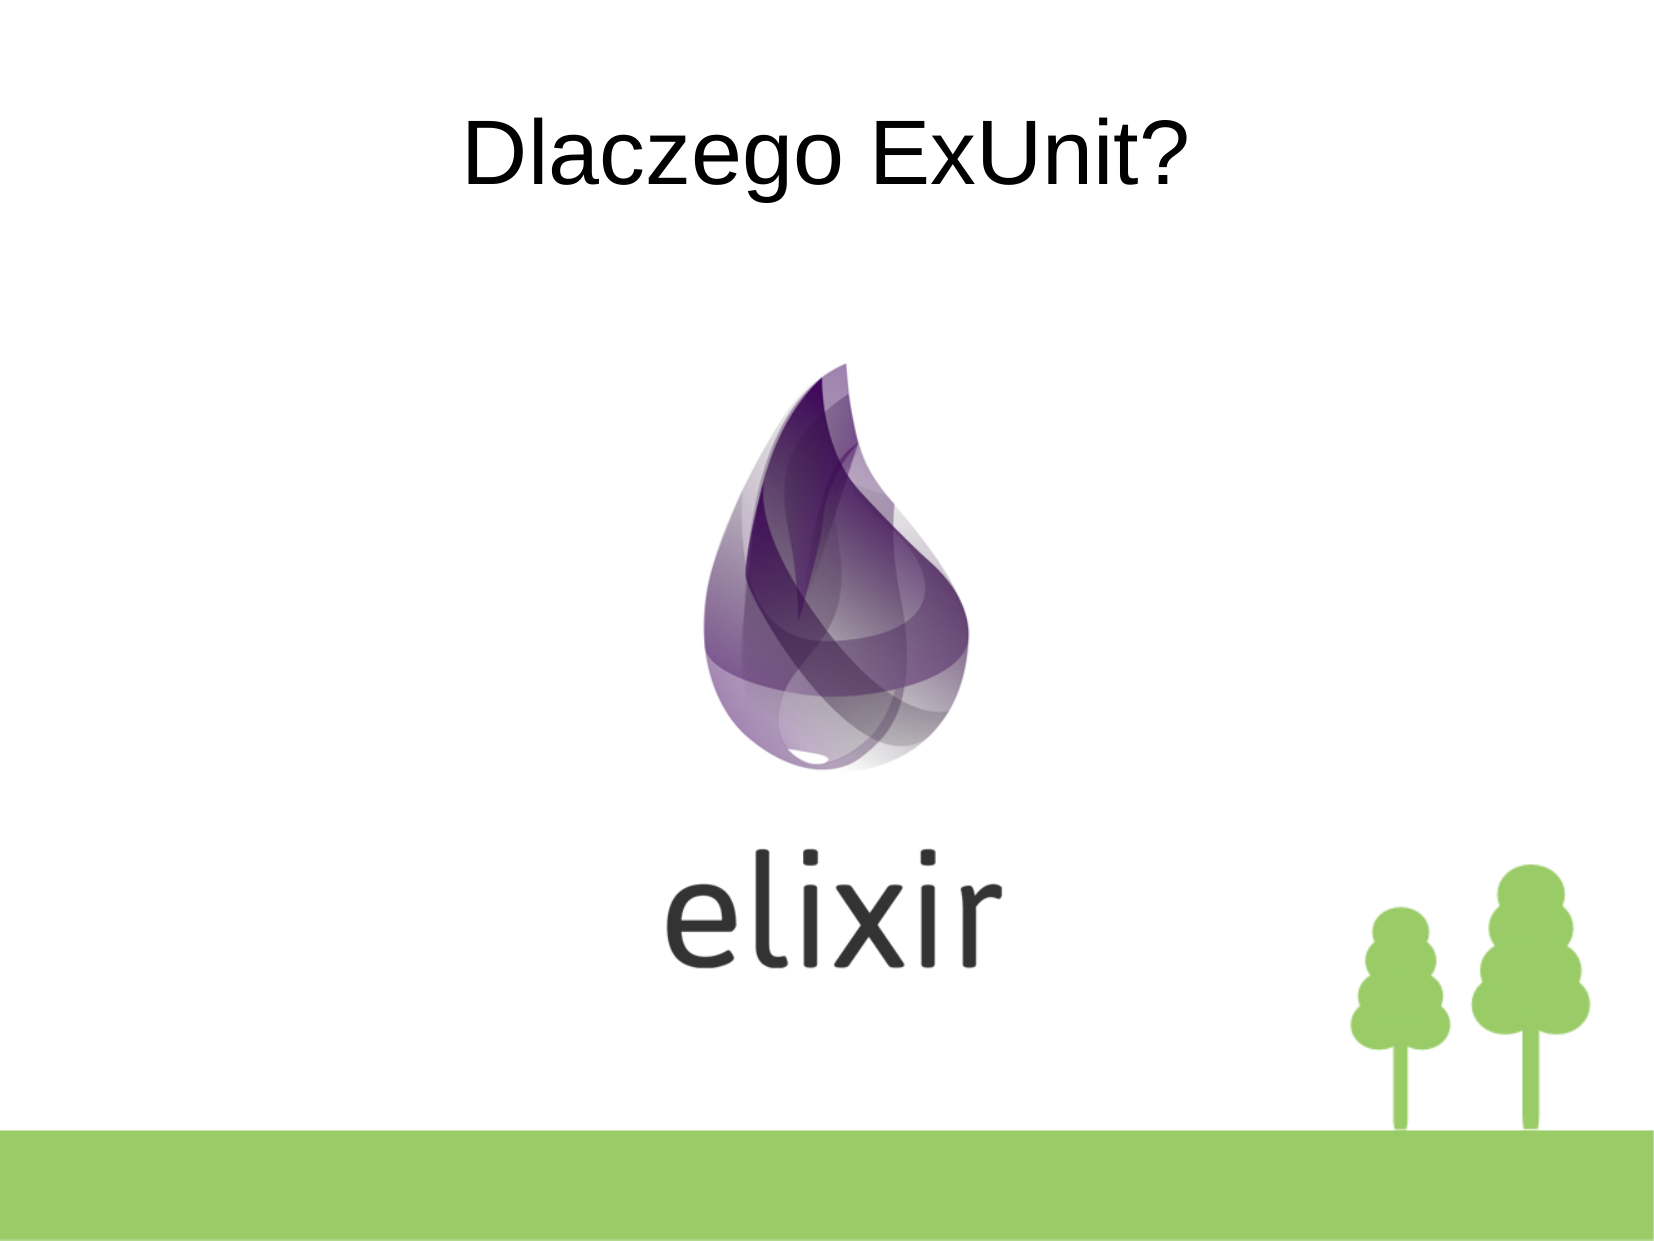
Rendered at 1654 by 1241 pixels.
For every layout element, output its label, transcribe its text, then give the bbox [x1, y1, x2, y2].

picture [0, 0, 1654, 1241]
title Dlaczego ExUnit? [82, 49, 1571, 257]
